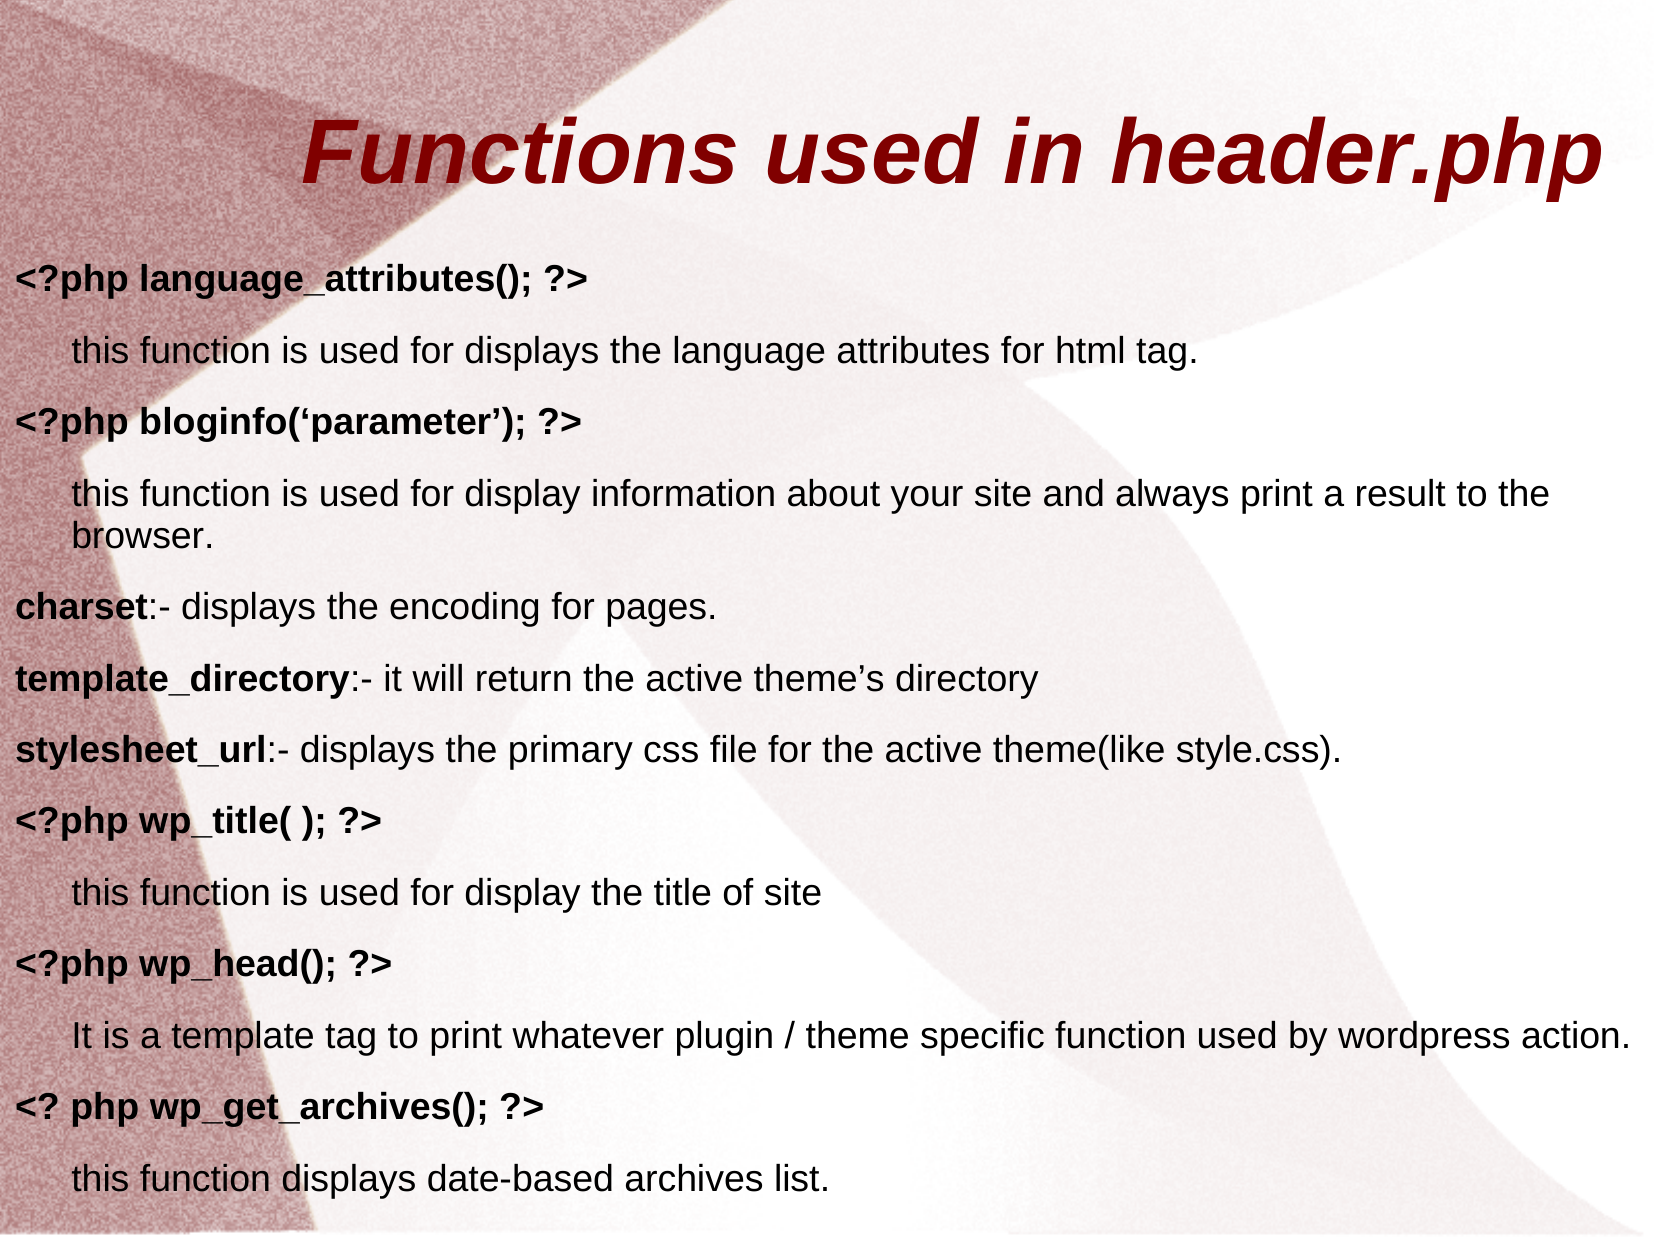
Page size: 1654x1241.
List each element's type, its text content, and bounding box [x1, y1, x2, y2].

list <?php language_attributes(); ?> this function is used for displays the language attributes for html tag. <?php bloginfo(‘parameter’); ?> this function is used for display information about your site and always print a result to the browser. charset:- displays the encoding for pages. template_directory:- it will return the active theme’s directory stylesheet_url:- displays the primary css file for the active theme(like style.css). <?php wp_title( ); ?> this function is used for display the title of site <?php wp_head(); ?> It is a template tag to print whatever plugin / theme specific function used by wordpress action. <? php wp_get_archives(); ?> this function displays date-based archives list. [15, 253, 1654, 1241]
title Functions used in header.php [82, 49, 1606, 253]
picture [0, 0, 1654, 1241]
